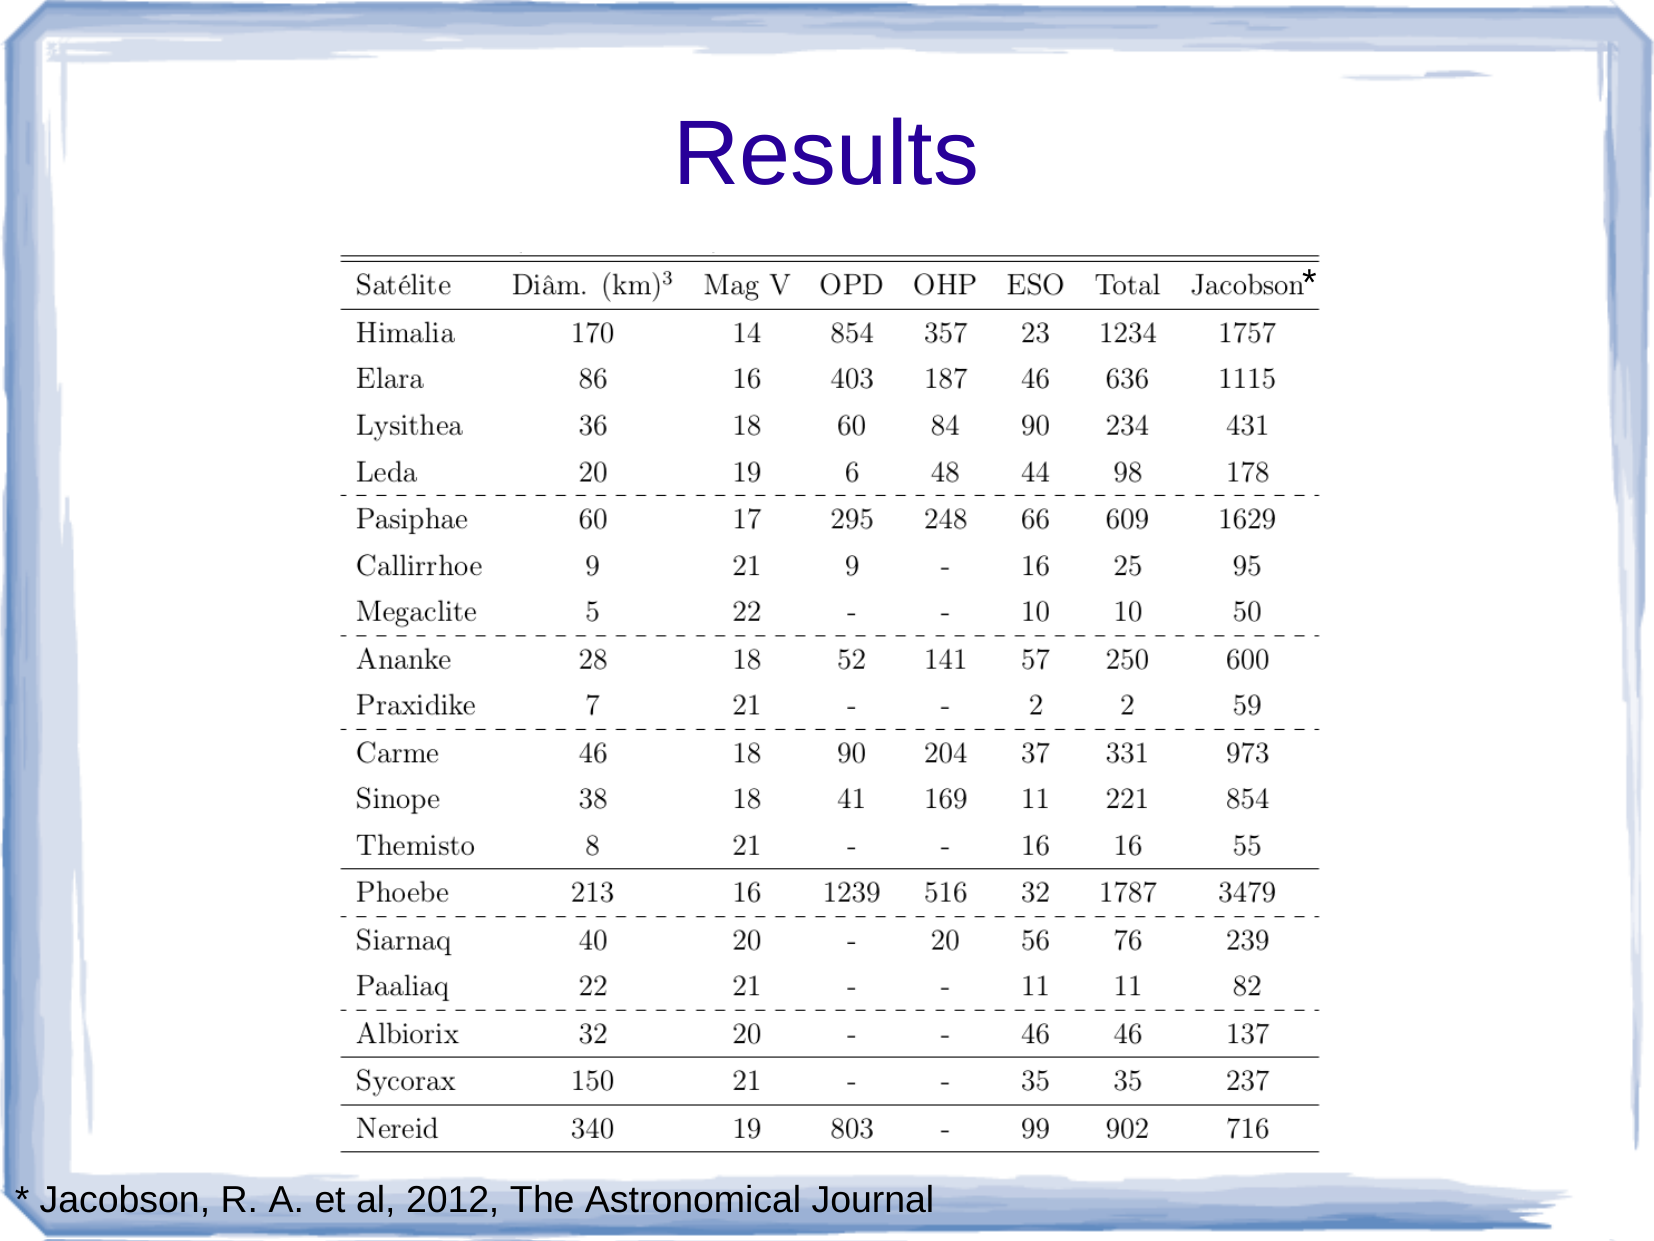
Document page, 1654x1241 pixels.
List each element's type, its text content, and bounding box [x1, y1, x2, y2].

text_box * [1287, 253, 1332, 311]
text_box * Jacobson, R. A. et al, 2012, The Astronomical Journal [0, 1169, 1052, 1227]
title Results [82, 49, 1571, 257]
picture [0, 0, 1654, 1241]
